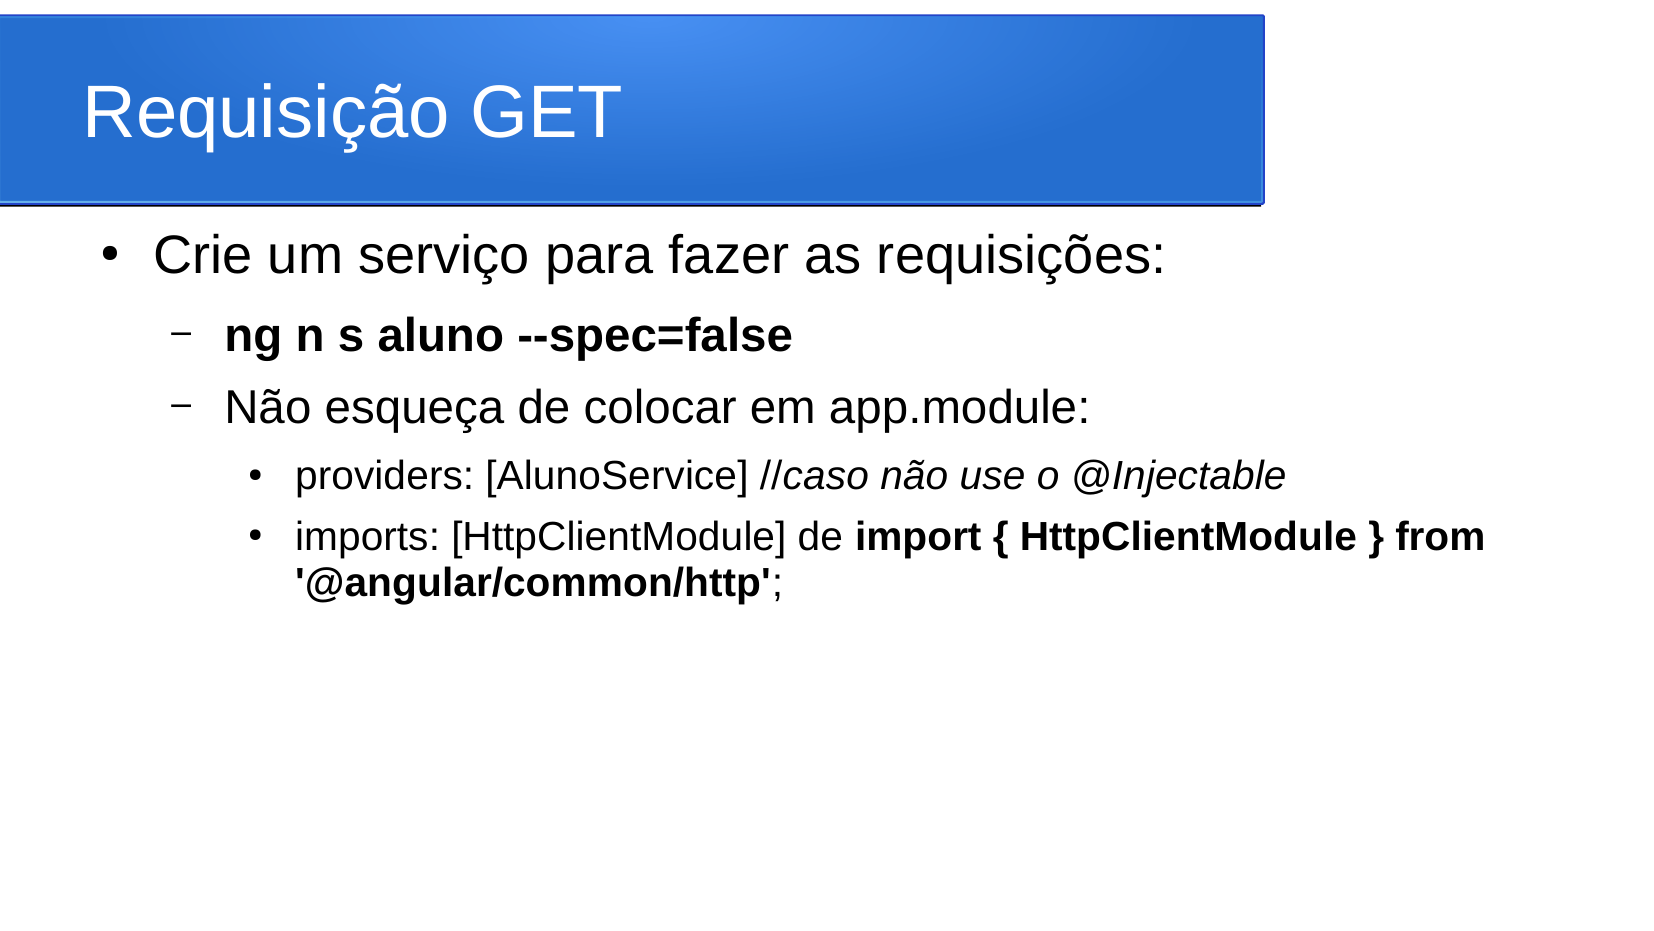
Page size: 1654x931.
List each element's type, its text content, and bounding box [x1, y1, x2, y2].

title Requisição GET [82, 35, 1235, 189]
list Crie um serviço para fazer as requisições: ng n s aluno --spec=false Não esqueça de colocar em app.module: providers: [AlunoService] //caso não use o @Injectable imports: [HttpClientModule] de import { HttpClientModule } from '@angular/common/http'; [82, 224, 1571, 764]
